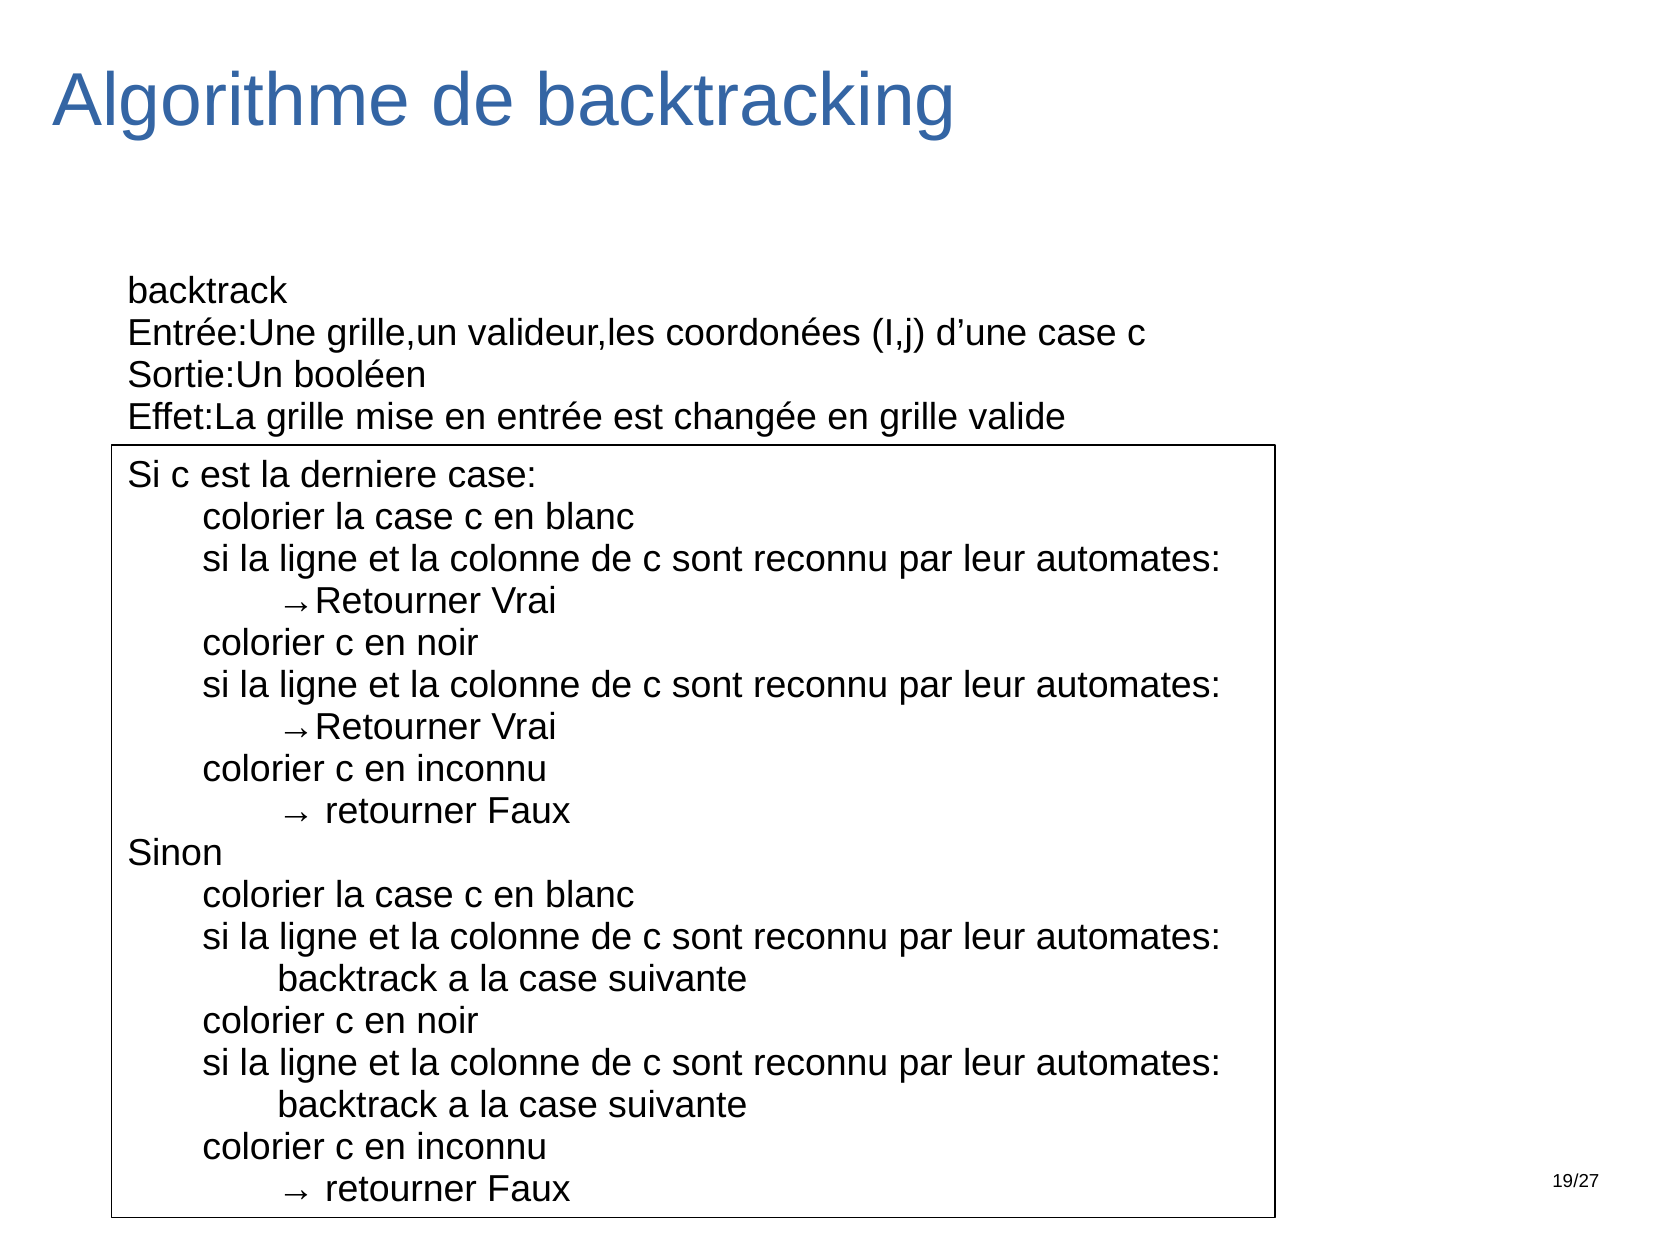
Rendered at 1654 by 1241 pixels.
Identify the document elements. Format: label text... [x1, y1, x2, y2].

text_box 19/27 [1537, 1162, 1614, 1199]
text_box Algorithme de backtracking [37, 50, 976, 151]
text_box Si c est la derniere case: colorier la case c en blanc si la ligne et la colonne de c sont reconnu par leur automates: →Retourner Vrai colorier c en noir si la ligne et la colonne de c sont reconnu par leur automates: →Retourner Vrai colorier c en inconnu → retourner Faux Sinon colorier la case c en blanc si la ligne et la colonne de c sont reconnu par leur automates: backtrack a la case suivante colorier c en noir si la ligne et la colonne de c sont reconnu par leur automates: backtrack a la case suivante colorier c en inconnu → retourner Faux [111, 445, 1276, 1218]
text_box backtrack Entrée:Une grille,un valideur,les coordonées (I,j) d’une case c Sortie:Un booléen Effet:La grille mise en entrée est changée en grille valide [112, 262, 1174, 444]
